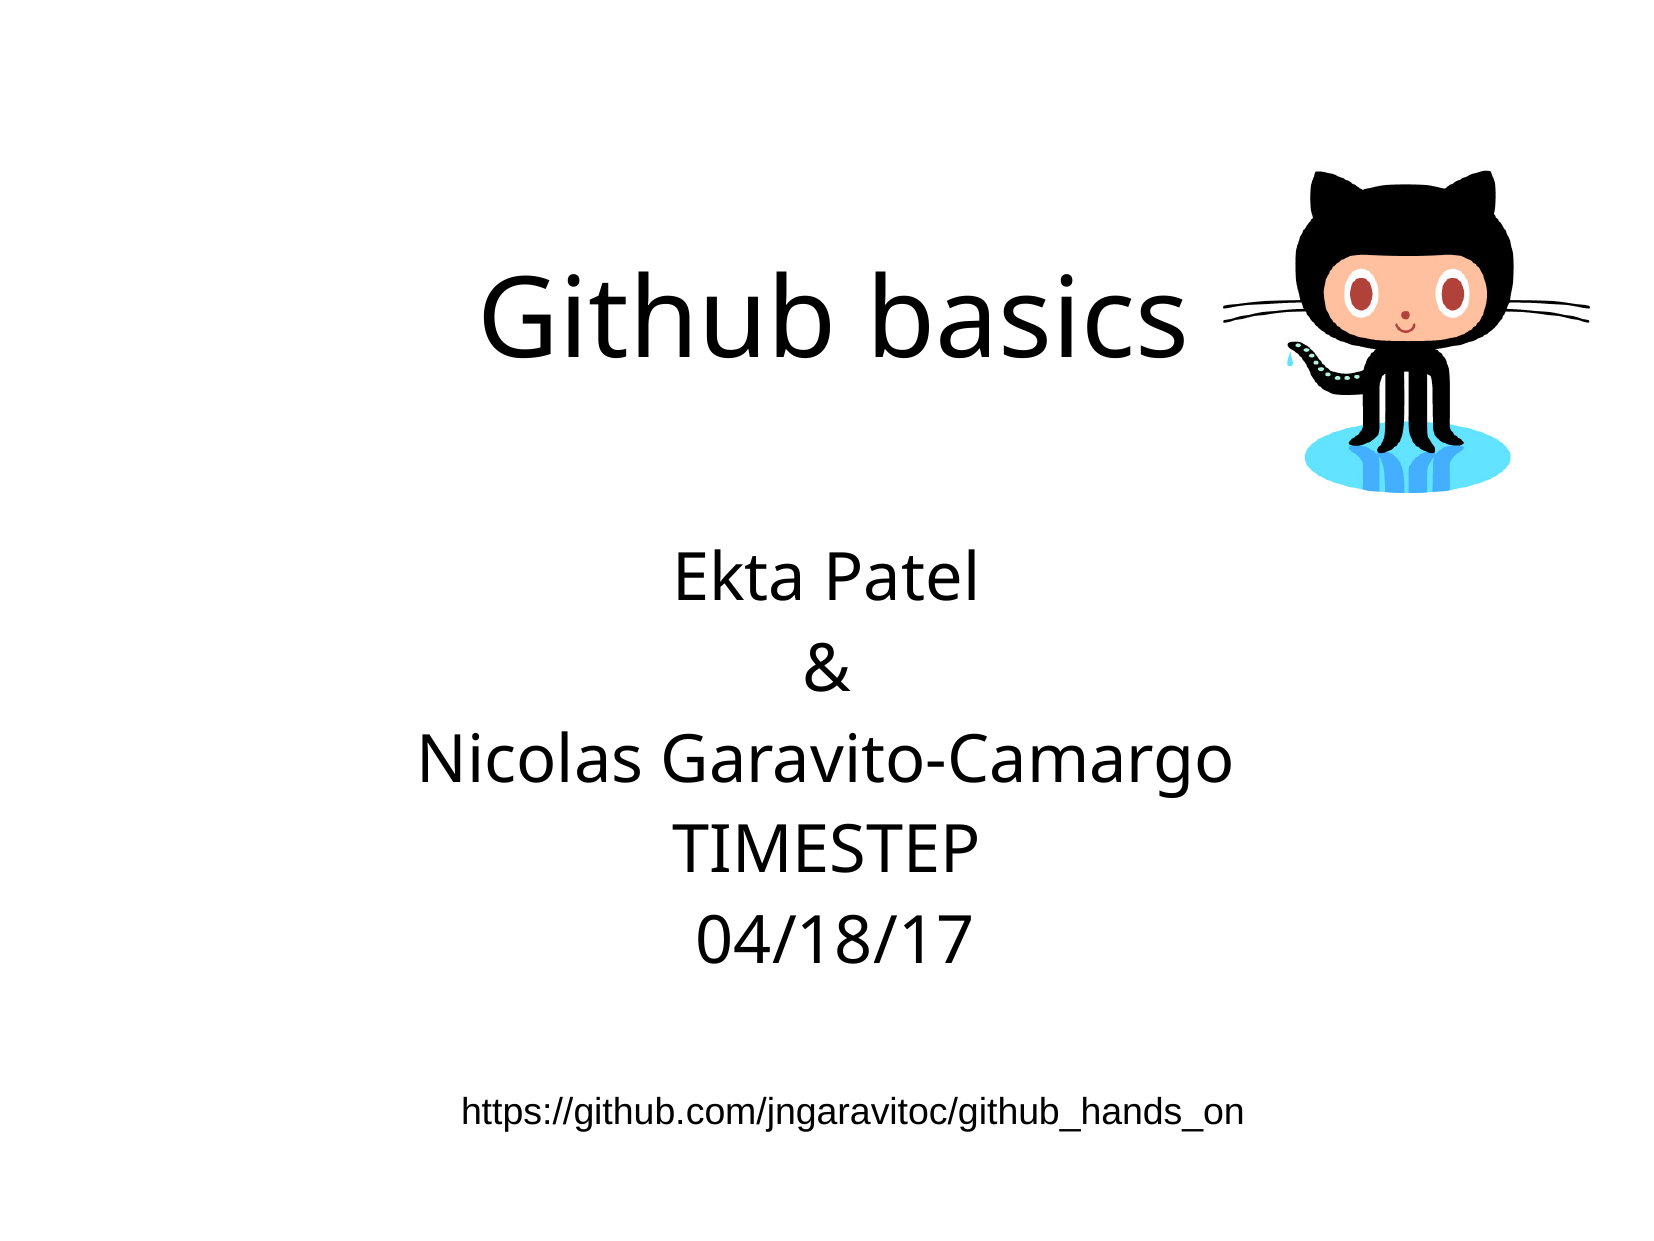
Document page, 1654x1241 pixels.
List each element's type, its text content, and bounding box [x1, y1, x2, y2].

title Github basics [89, 210, 1201, 396]
text_box https://github.com/jngaravitoc/github_hands_on [446, 1083, 1261, 1141]
picture [1201, 121, 1612, 526]
subtitle Ekta Patel & Nicolas Garavito-Camargo TIMESTEP 04/18/17 [82, 396, 1571, 1116]
